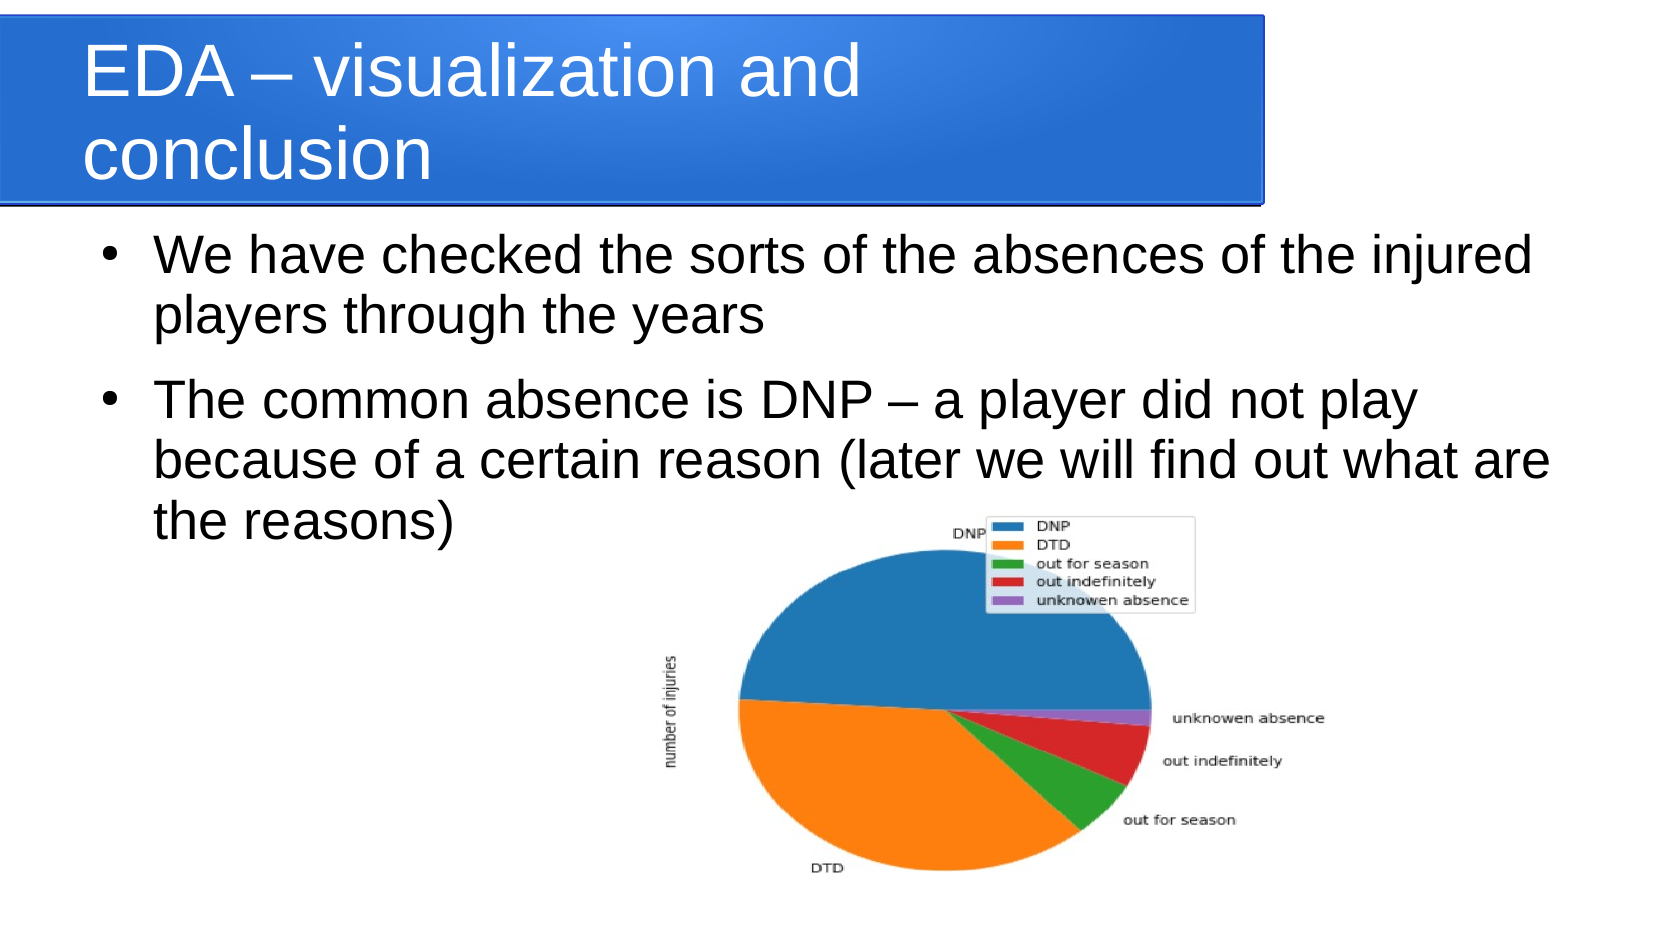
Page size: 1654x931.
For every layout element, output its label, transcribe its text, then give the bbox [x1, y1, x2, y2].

list We have checked the sorts of the absences of the injured players through the years The common absence is DNP – a player did not play because of a certain reason (later we will find out what are the reasons) [82, 224, 1571, 764]
picture [630, 511, 1351, 931]
title EDA – visualization and conclusion [82, 29, 1235, 196]
